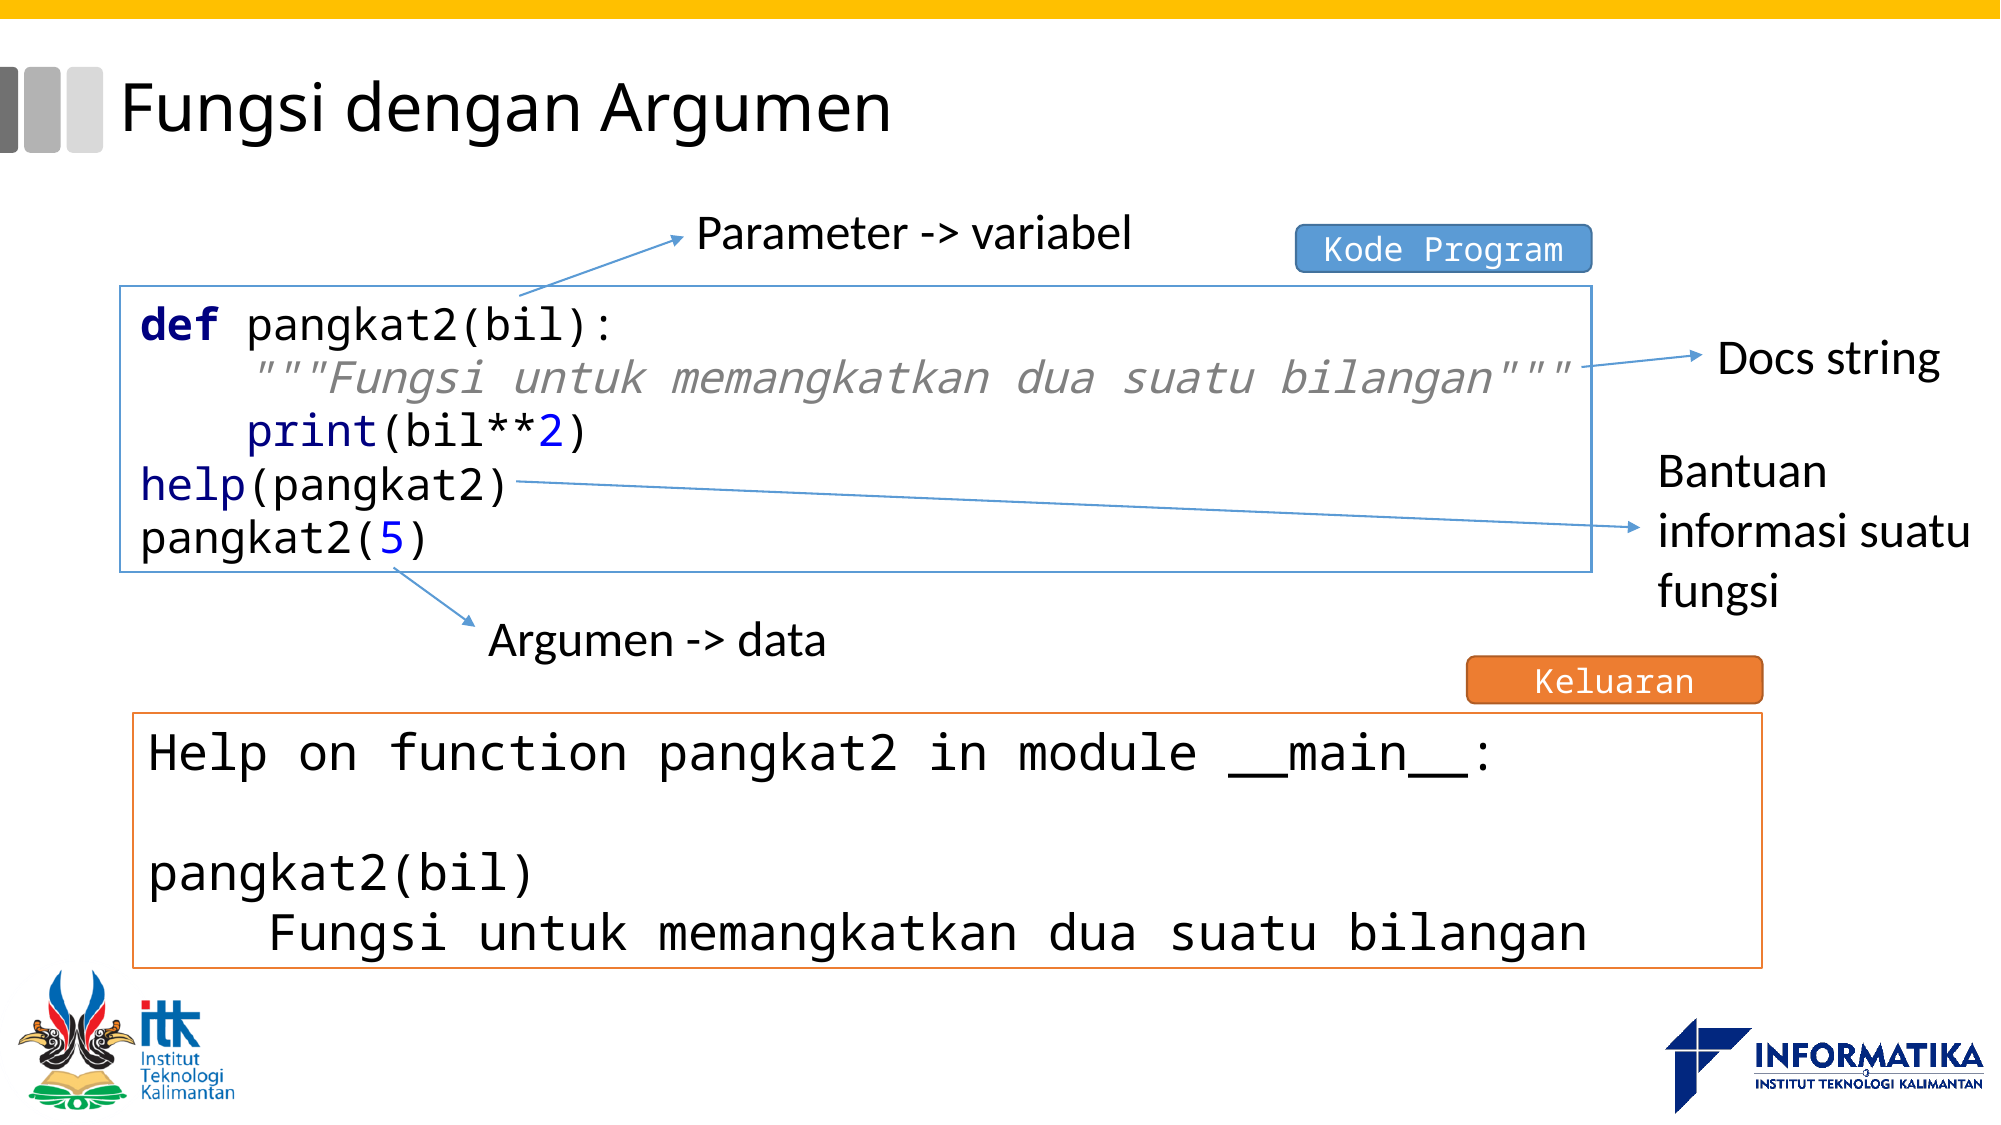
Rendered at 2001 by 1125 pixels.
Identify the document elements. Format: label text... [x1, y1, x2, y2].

text_box [0, 0, 2000, 19]
text_box Keluaran [1466, 656, 1763, 704]
title Fungsi dengan Argumen [99, 54, 1825, 272]
picture [1664, 1017, 1984, 1114]
text_box Kode Program [1296, 224, 1592, 272]
text_box Bantuan informasi suatu fungsi [1643, 429, 1992, 625]
text_box Argumen -> data [473, 599, 865, 675]
text_box Parameter -> variabel [681, 192, 1159, 267]
picture [0, 935, 253, 1125]
text_box def pangkat2(bil): """Fungsi untuk memangkatkan dua suatu bilangan""" print(bil**2) help(pangkat2) pangkat2(5) [120, 286, 1592, 573]
text_box Docs string [1702, 317, 1960, 392]
text_box Help on function pangkat2 in module __main__: pangkat2(bil) Fungsi untuk memangkatkan dua suatu bilangan [133, 712, 1763, 968]
